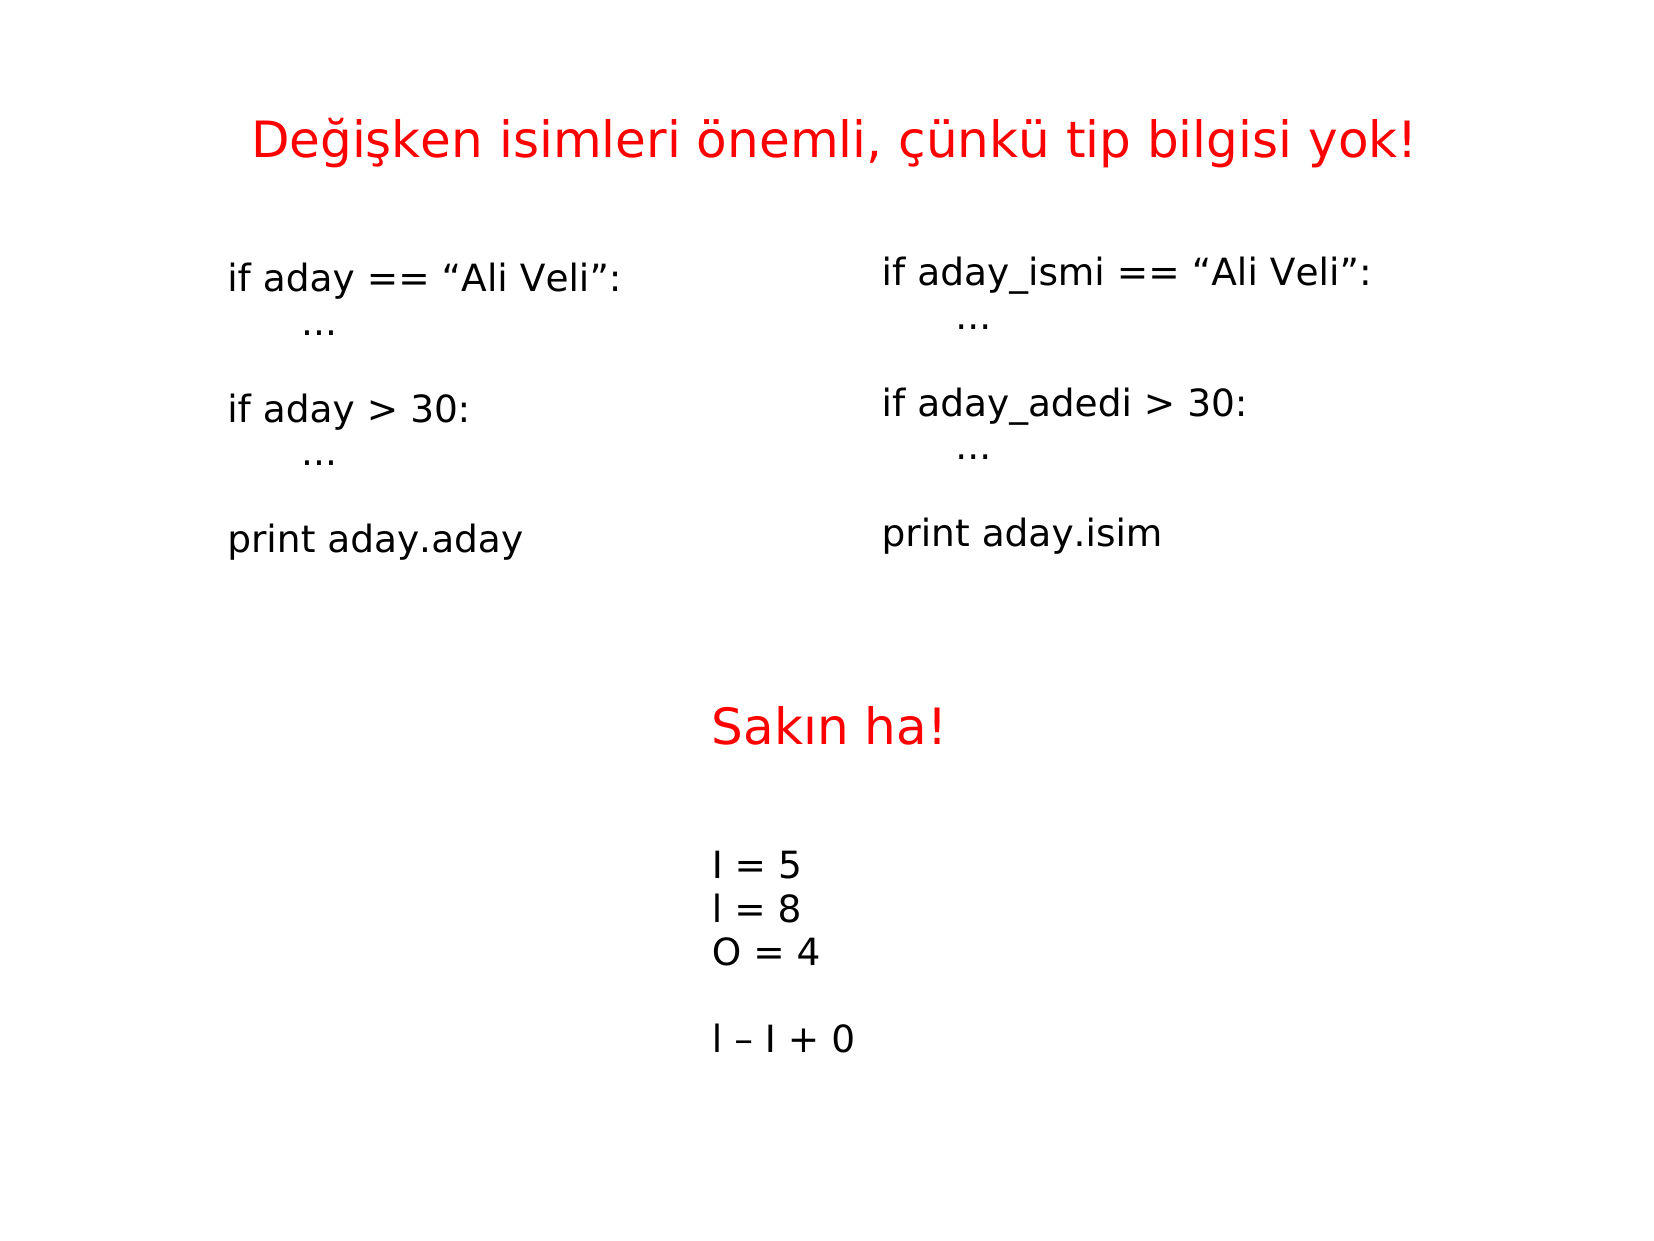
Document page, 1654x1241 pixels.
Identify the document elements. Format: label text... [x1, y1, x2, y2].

text_box Sakın ha! I = 5 l = 8 O = 4 l – I + 0 [697, 691, 963, 1069]
text_box if aday == “Ali Veli”: ... if aday > 30: ... print aday.aday [212, 249, 638, 570]
text_box if aday_ismi == “Ali Veli”: ... if aday_adedi > 30: ... print aday.isim [866, 243, 1388, 607]
text_box Değişken isimleri önemli, çünkü tip bilgisi yok! [236, 104, 1434, 178]
